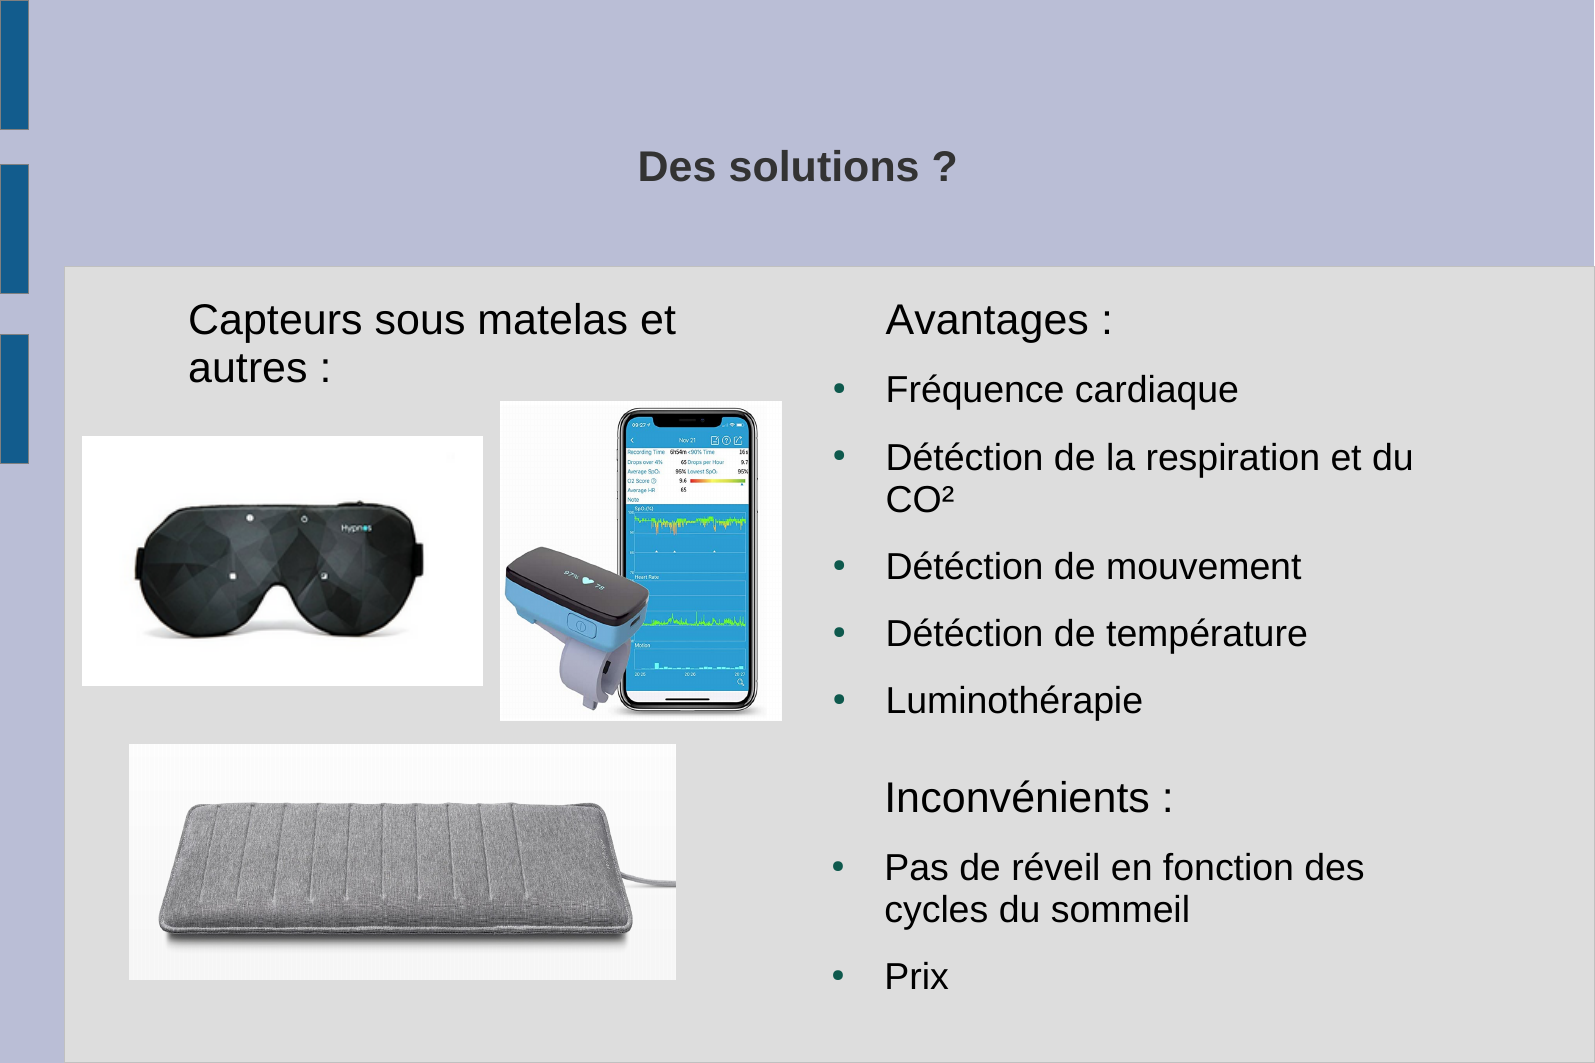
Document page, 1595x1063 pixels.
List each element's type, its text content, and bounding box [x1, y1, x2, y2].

picture [500, 401, 782, 721]
list Avantages : Fréquence cardiaque Détéction de la respiration et du CO² Détéction de mouvement Détéction de température Luminothérapie [814, 295, 1480, 723]
title Des solutions ? [117, 78, 1479, 256]
list Inconvénients : Pas de réveil en fonction des cycles du sommeil Prix [813, 773, 1478, 1063]
list Capteurs sous matelas et autres : [117, 295, 782, 966]
picture [82, 436, 483, 686]
picture [129, 744, 676, 980]
